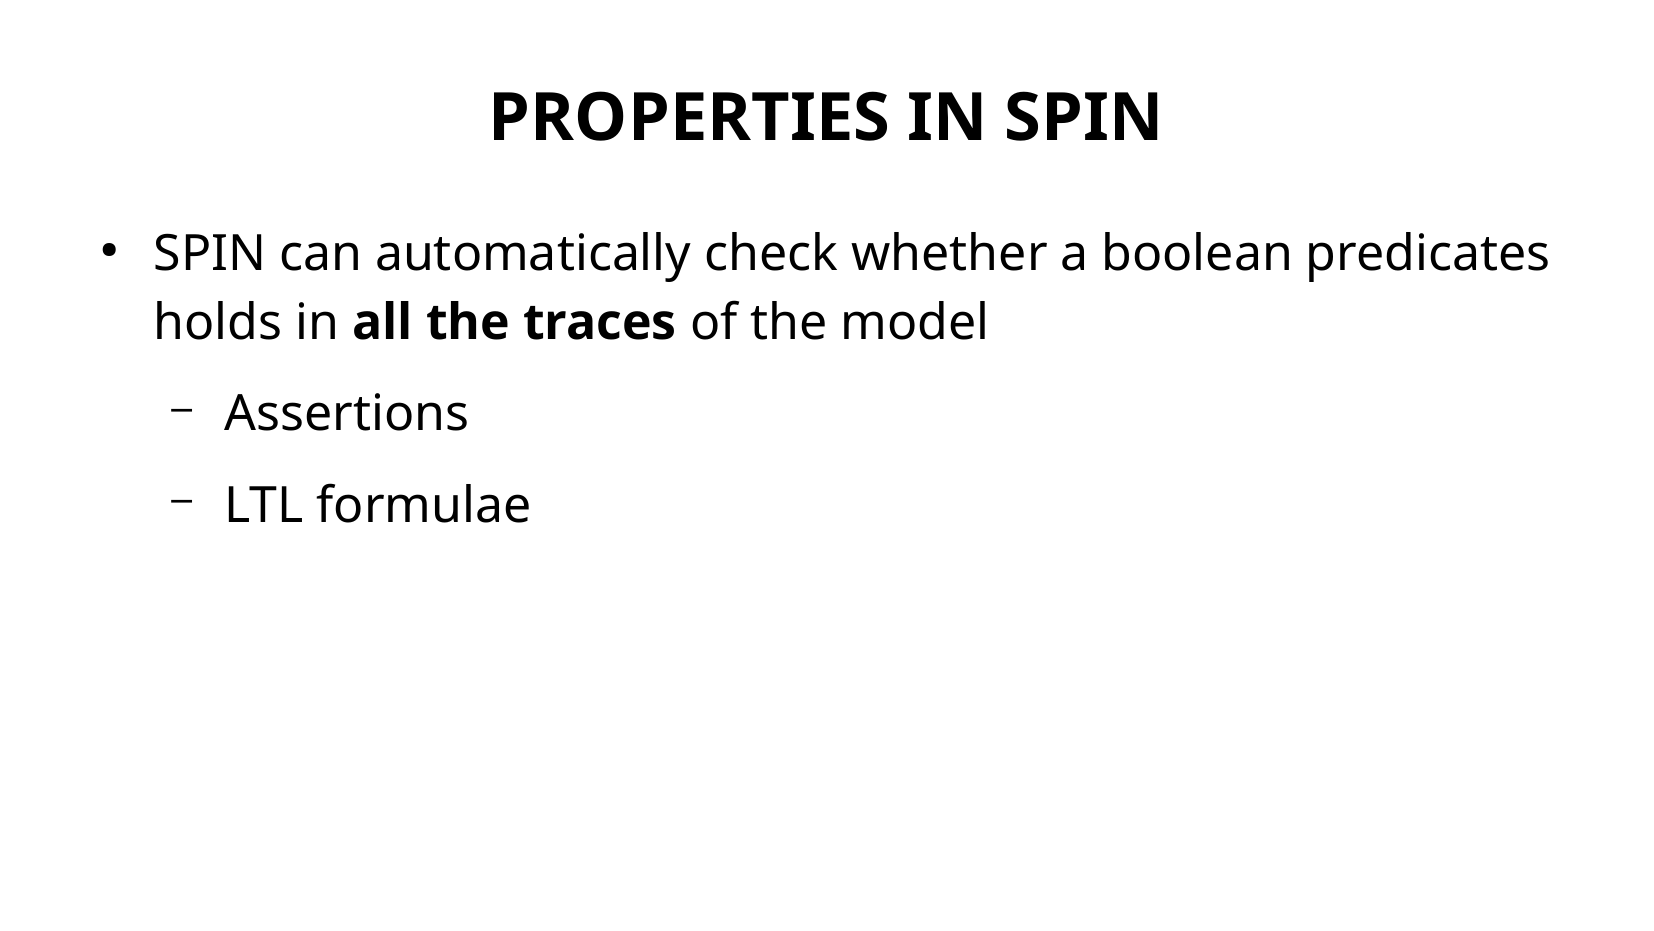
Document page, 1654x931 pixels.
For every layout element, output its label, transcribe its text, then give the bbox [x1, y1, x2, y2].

title PROPERTIES IN SPIN [82, 36, 1571, 193]
list SPIN can automatically check whether a boolean predicates holds in all the traces of the model Assertions LTL formulae [82, 217, 1571, 757]
